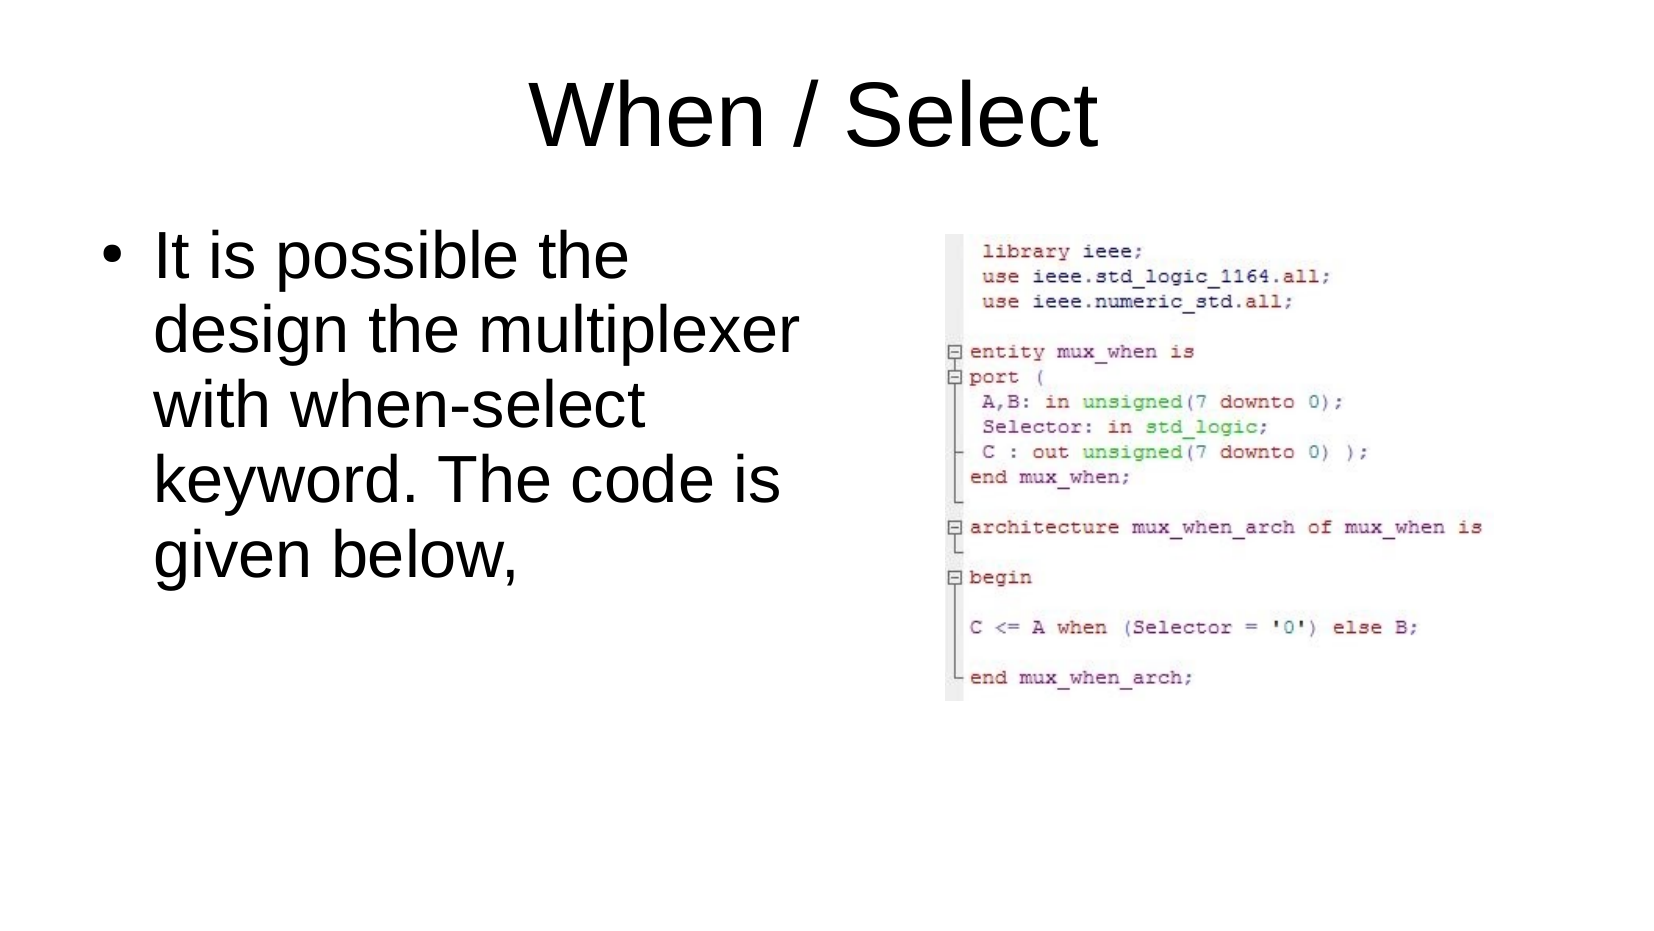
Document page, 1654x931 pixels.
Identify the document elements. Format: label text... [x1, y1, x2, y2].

title When / Select [82, 37, 1571, 193]
list It is possible the design the multiplexer with when-select keyword. The code is given below, [82, 217, 826, 758]
picture [945, 234, 1494, 701]
